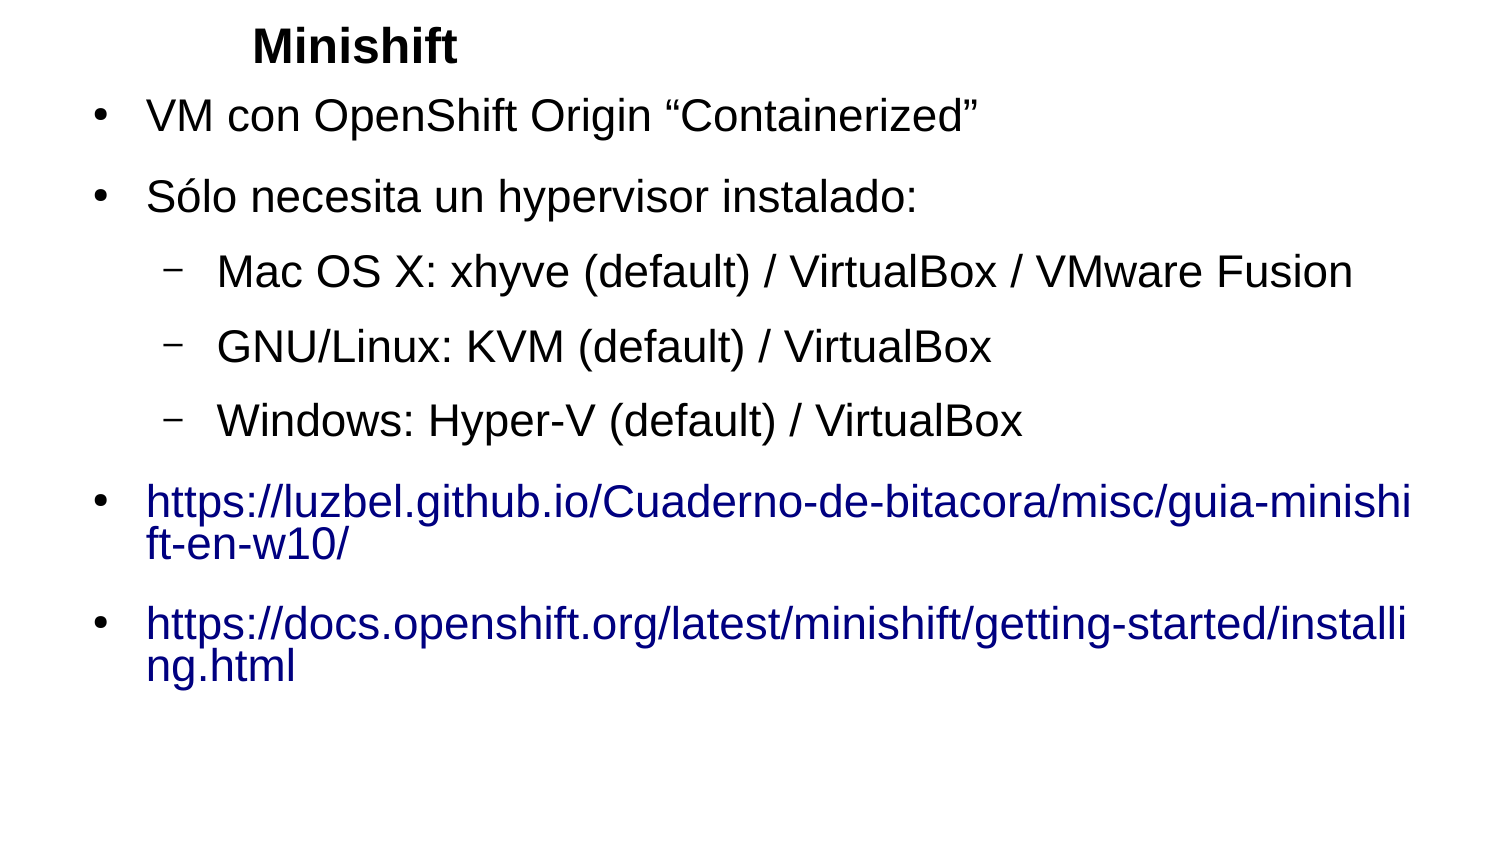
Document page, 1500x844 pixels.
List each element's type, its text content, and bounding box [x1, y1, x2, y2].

list VM con OpenShift Origin “Containerized” Sólo necesita un hypervisor instalado: Mac OS X: xhyve (default) / VirtualBox / VMware Fusion GNU/Linux: KVM (default) / VirtualBox Windows: Hyper-V (default) / VirtualBox https://luzbel.github.io/Cuaderno-de-bitacora/misc/guia-minishift-en-w10/ https://docs.openshift.org/latest/minishift/getting-started/installing.html [75, 90, 1425, 796]
title Minishift [22, 17, 689, 75]
